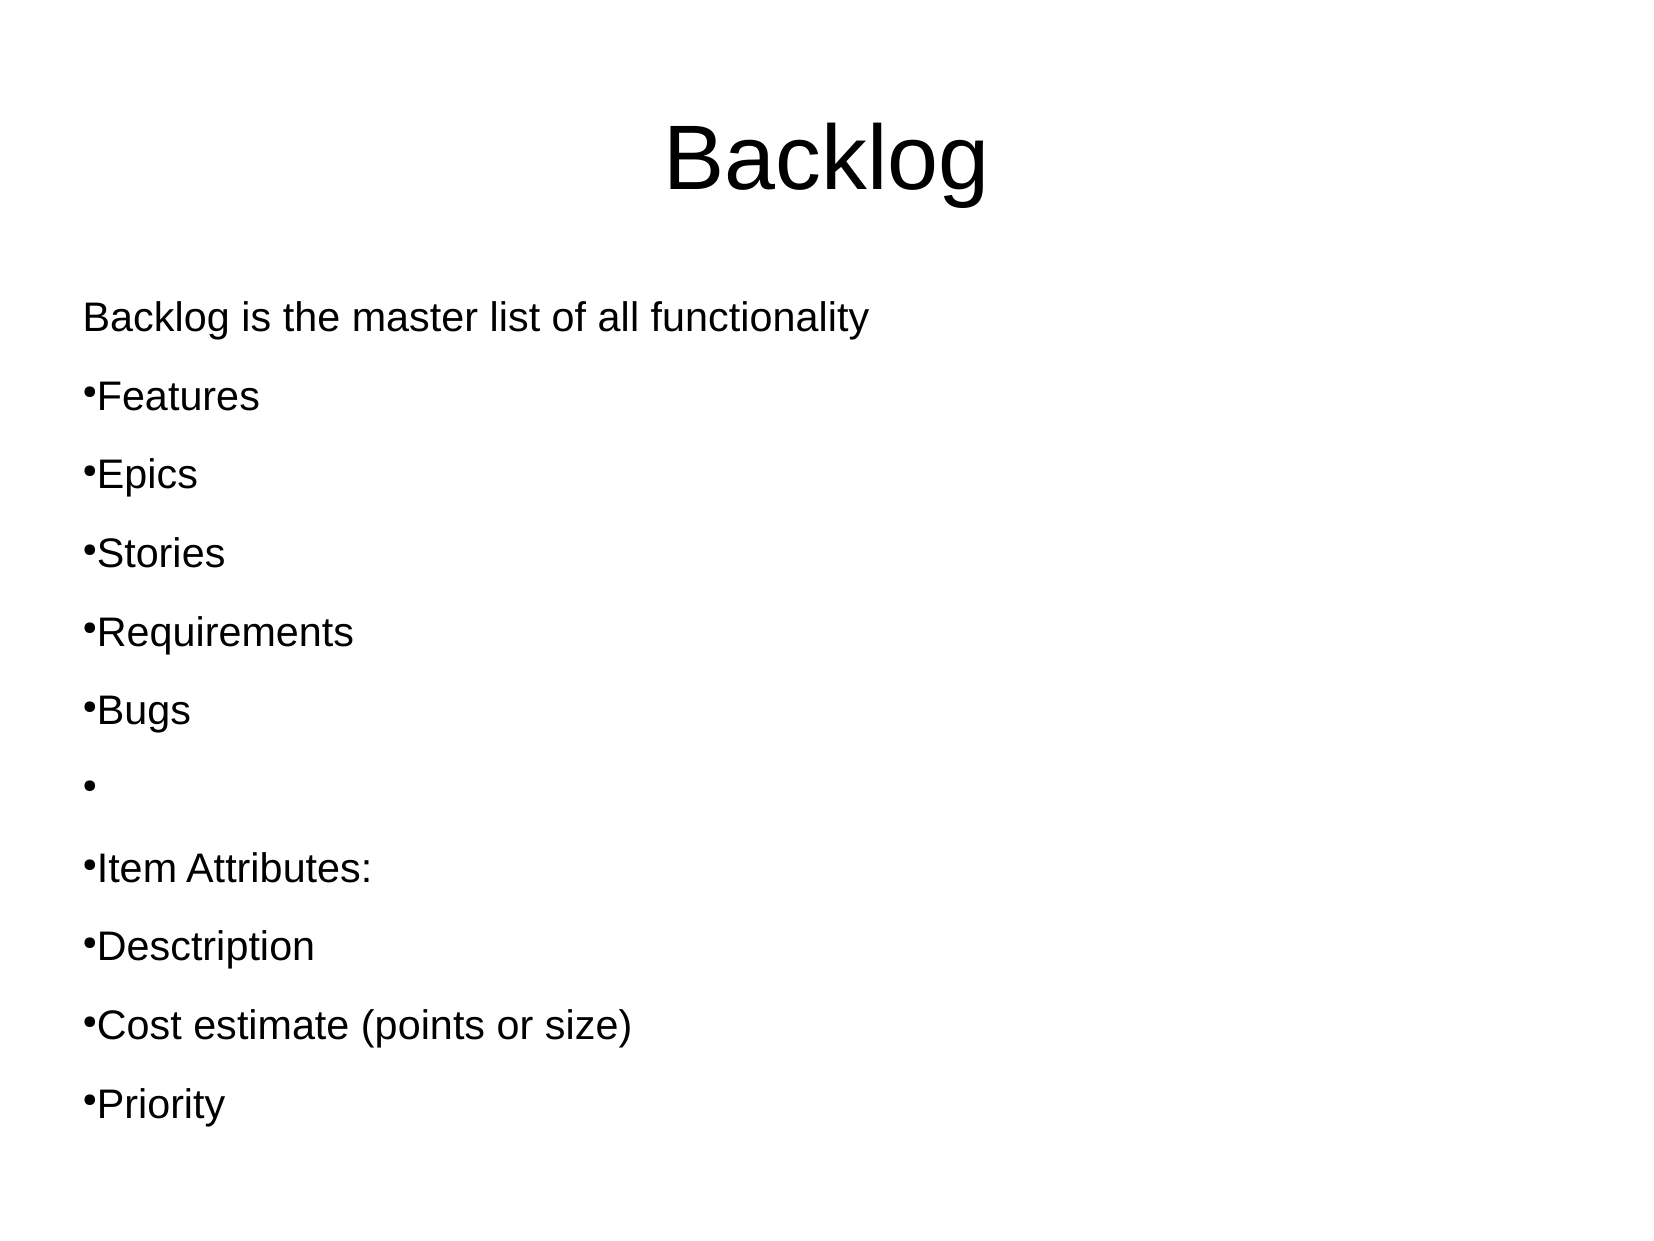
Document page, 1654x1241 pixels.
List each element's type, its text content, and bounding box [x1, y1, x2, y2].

title Backlog [82, 49, 1571, 257]
list Backlog is the master list of all functionality Features Epics Stories Requirements Bugs Item Attributes: Desctription Cost estimate (points or size) Priority [82, 290, 1571, 1134]
